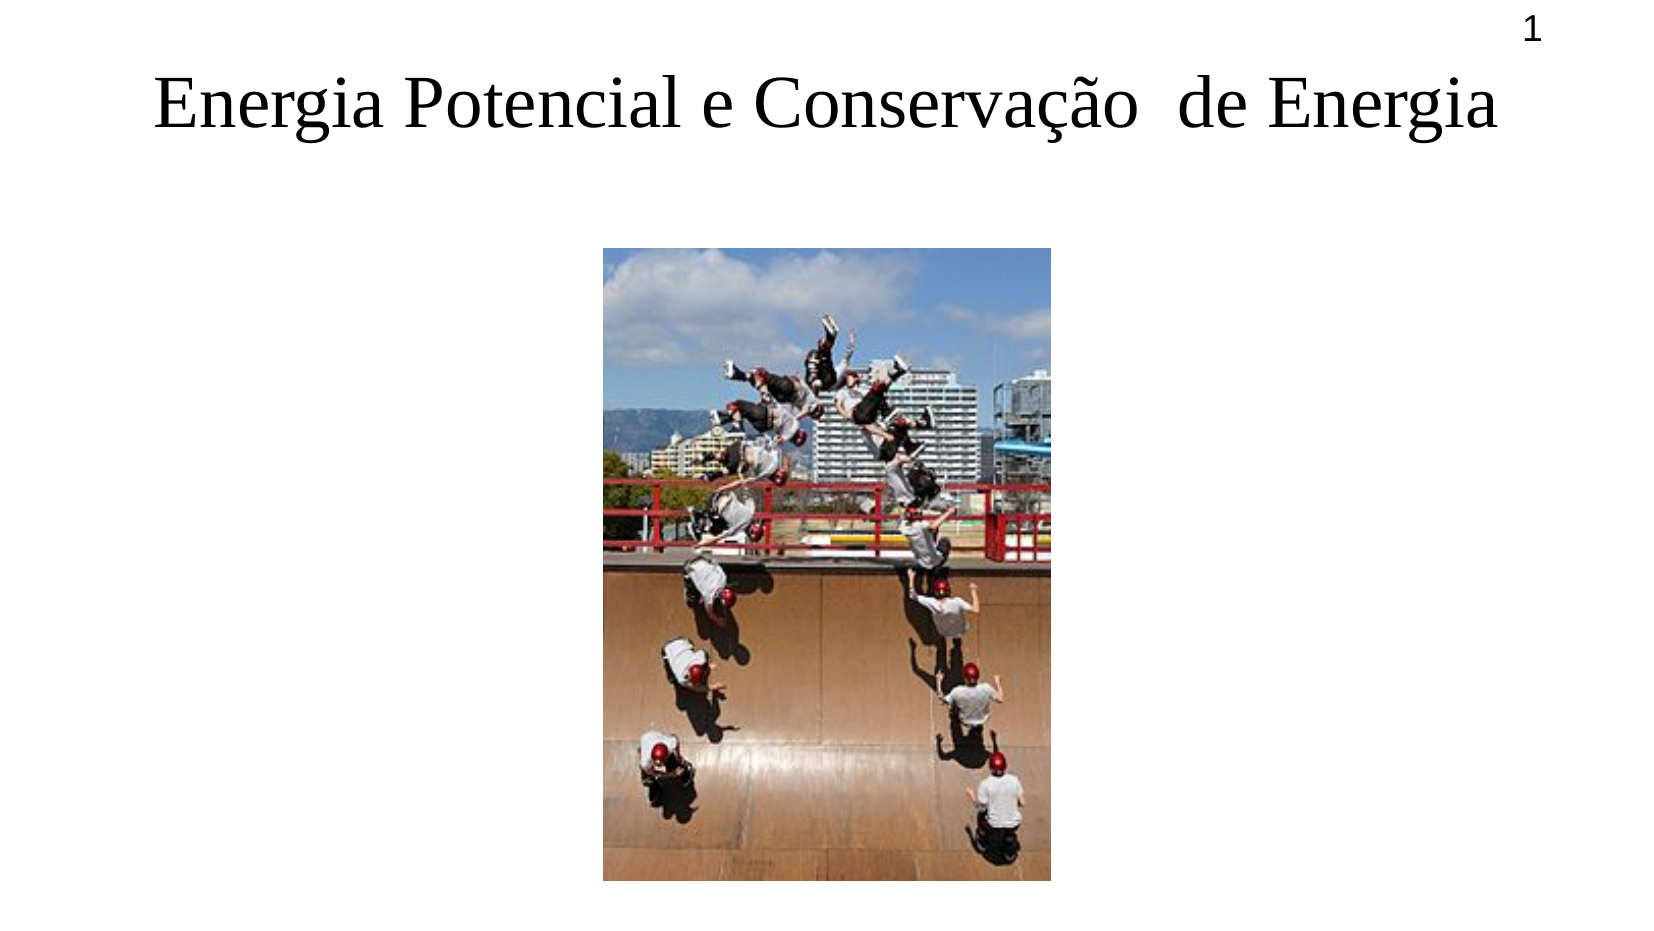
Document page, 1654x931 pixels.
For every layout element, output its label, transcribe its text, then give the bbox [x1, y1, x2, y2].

picture [603, 248, 1051, 881]
text_box <number> [1507, 0, 1654, 71]
text_box Energia Potencial e Conservação de Energia [139, 11, 1515, 152]
